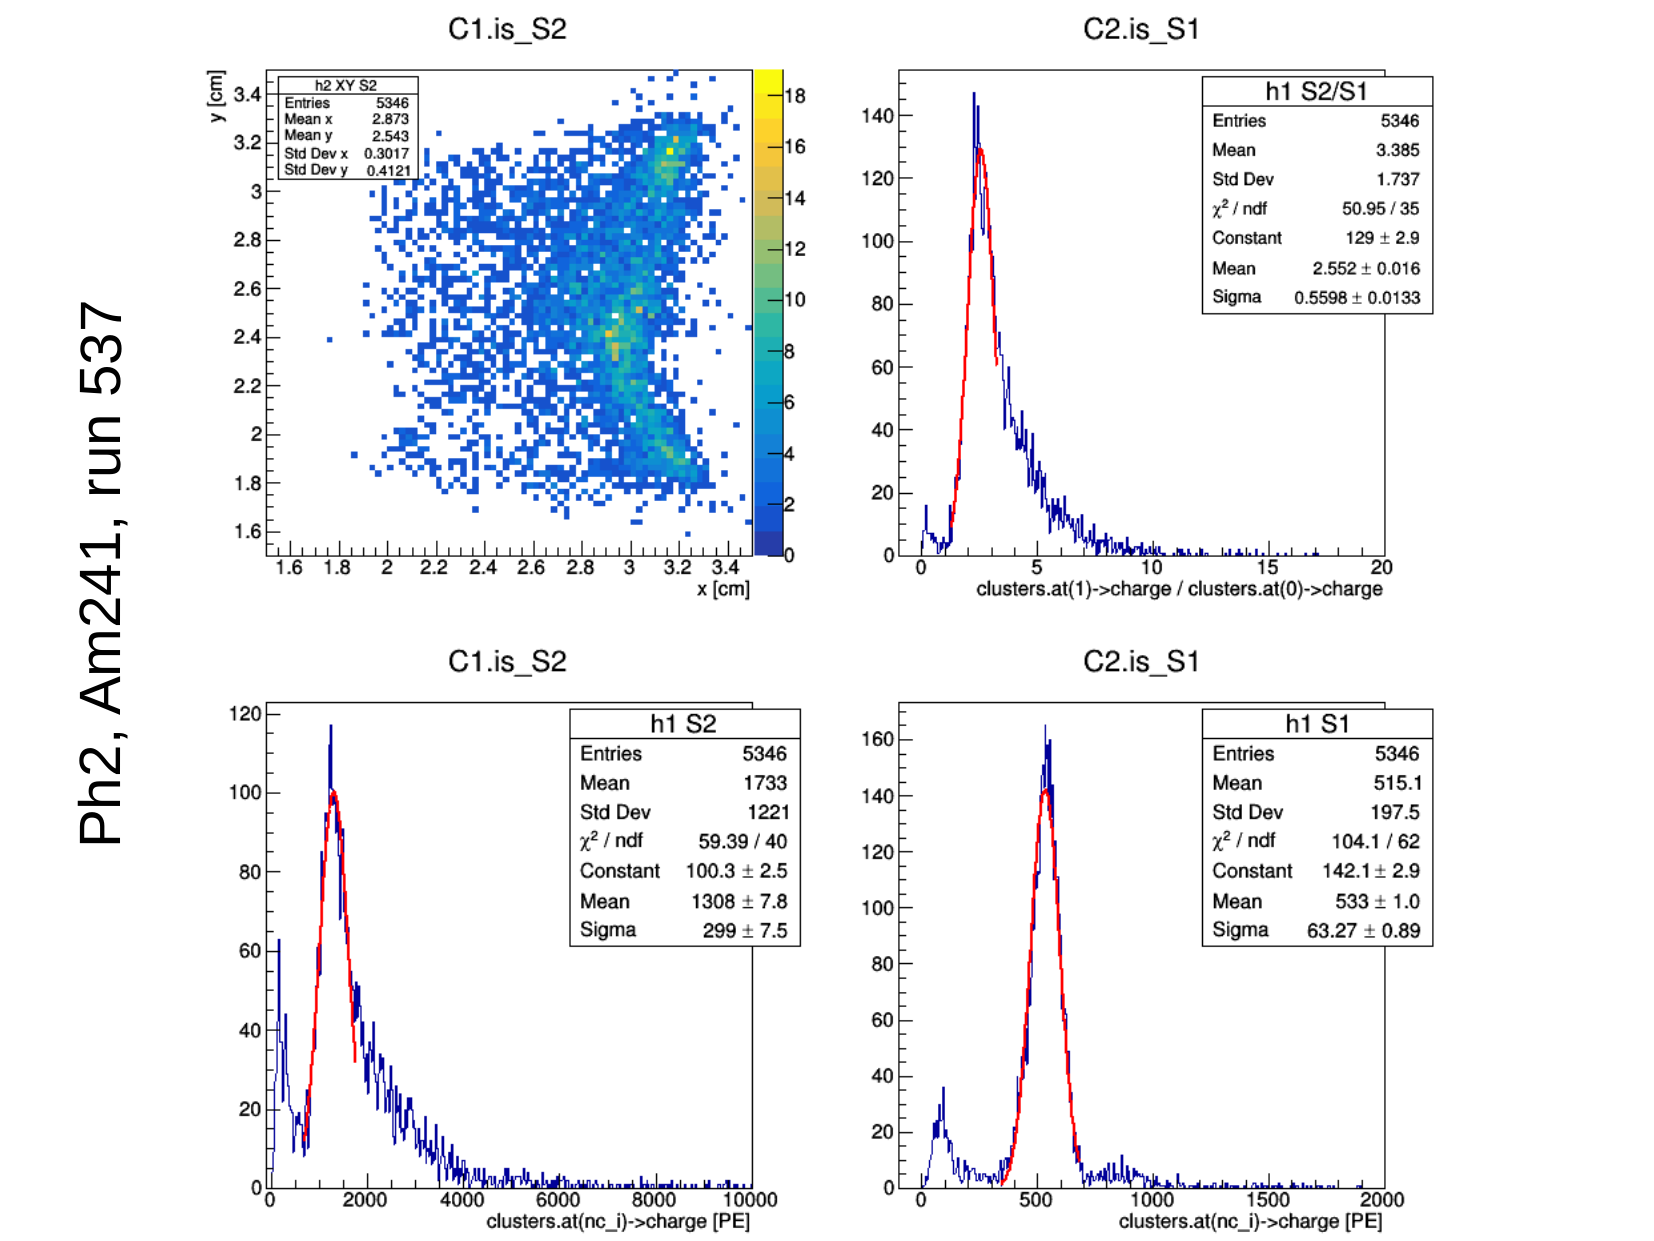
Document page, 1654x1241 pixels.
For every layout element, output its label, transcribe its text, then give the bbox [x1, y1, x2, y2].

text_box Ph2, Am241, run 537 [59, 233, 196, 916]
picture [202, 3, 1451, 1241]
